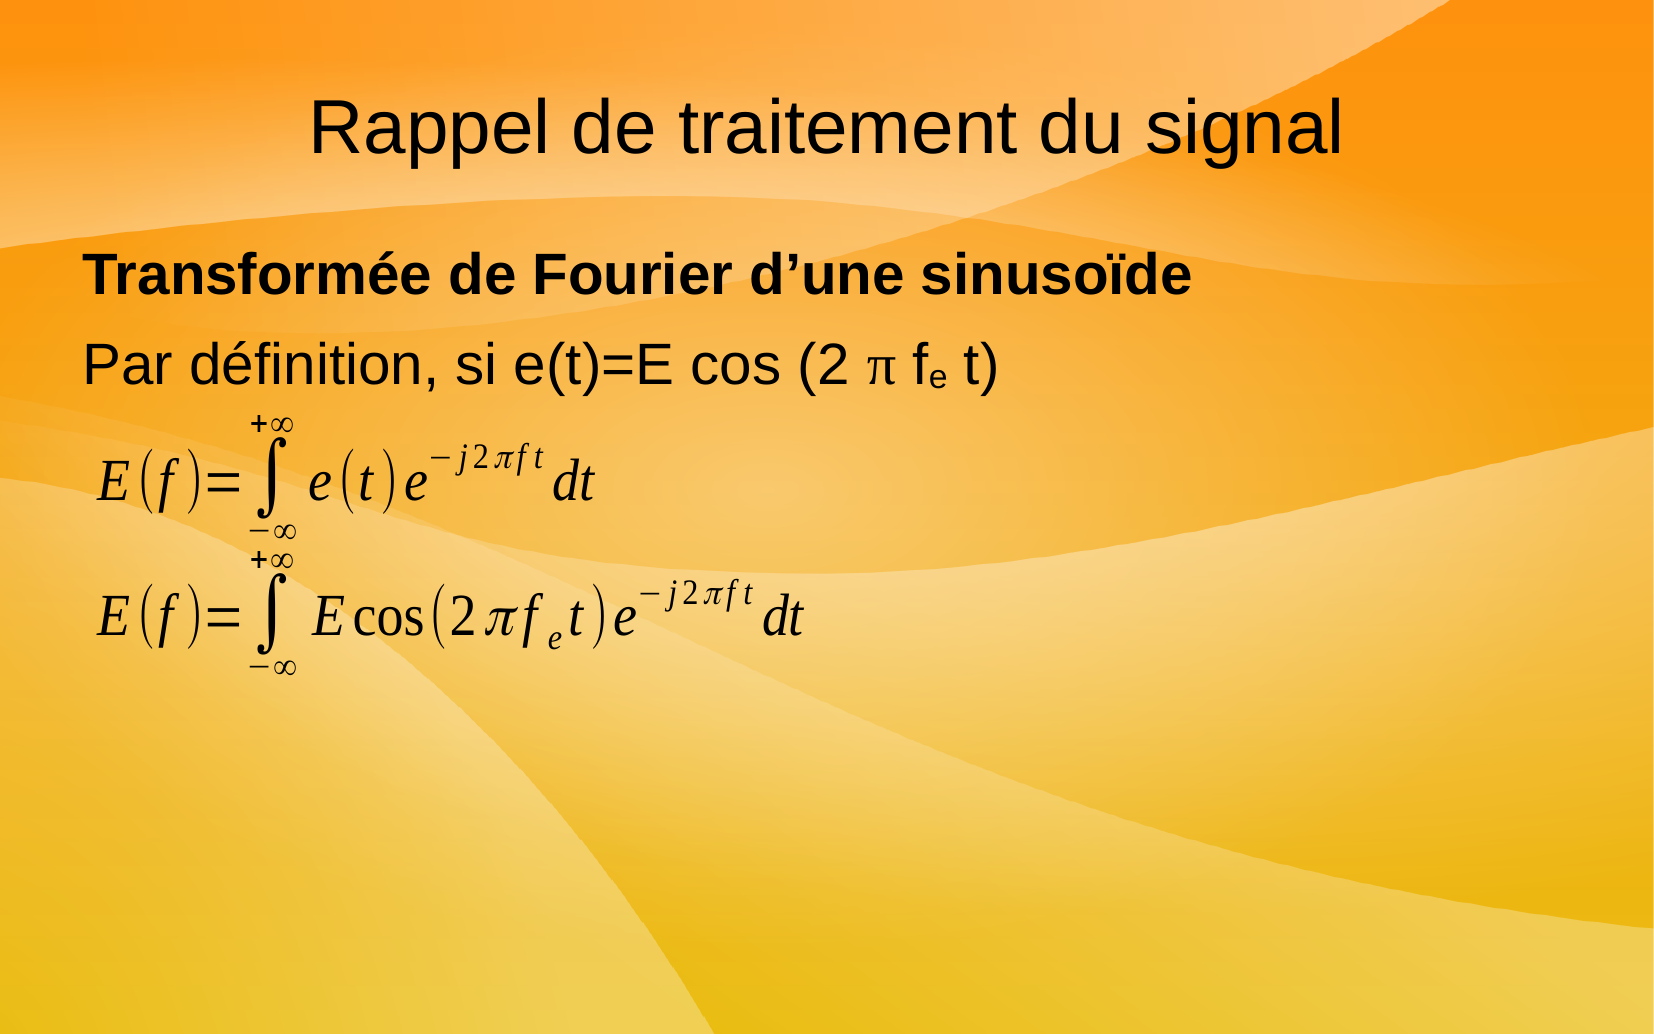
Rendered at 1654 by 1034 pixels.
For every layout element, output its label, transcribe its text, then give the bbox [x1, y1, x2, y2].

title Rappel de traitement du signal [82, 41, 1571, 214]
picture [0, 0, 1654, 1034]
list Transformée de Fourier d’une sinusoïde Par définition, si e(t)=E cos (2 π fe t) [82, 241, 1571, 940]
chart [88, 549, 814, 678]
chart [88, 413, 605, 542]
